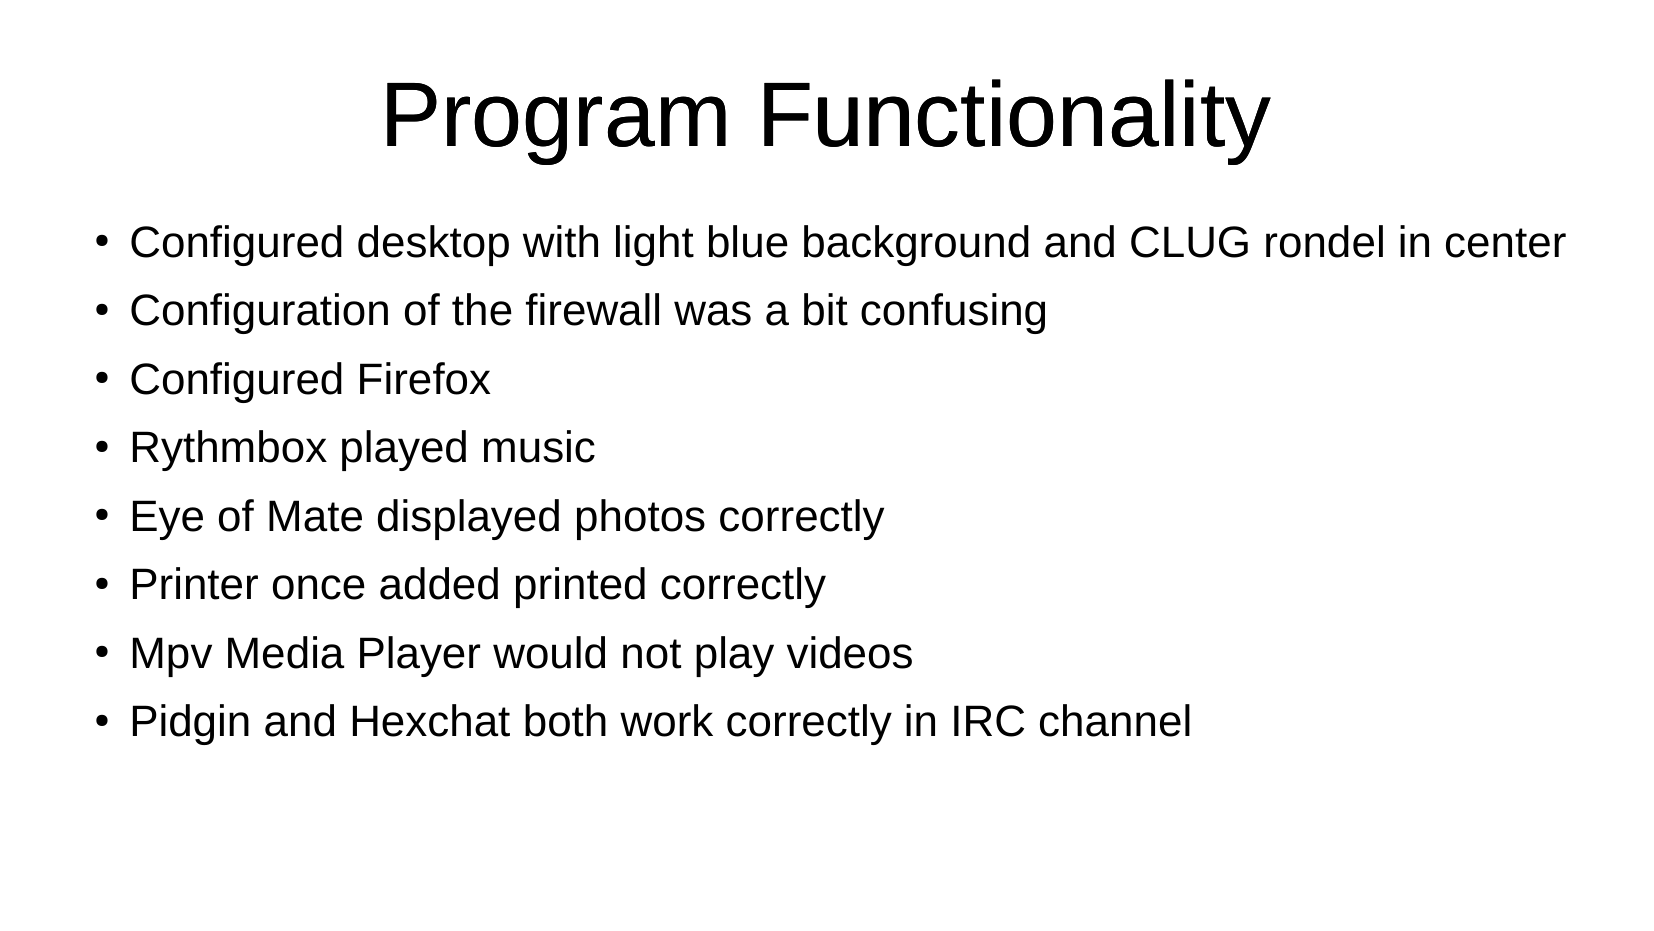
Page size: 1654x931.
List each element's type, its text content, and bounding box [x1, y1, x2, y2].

text_box Program Functionality [82, 37, 1571, 193]
list Configured desktop with light blue background and CLUG rondel in center Configuration of the firewall was a bit confusing Configured Firefox Rythmbox played music Eye of Mate displayed photos correctly Printer once added printed correctly Mpv Media Player would not play videos Pidgin and Hexchat both work correctly in IRC channel [82, 217, 1571, 758]
